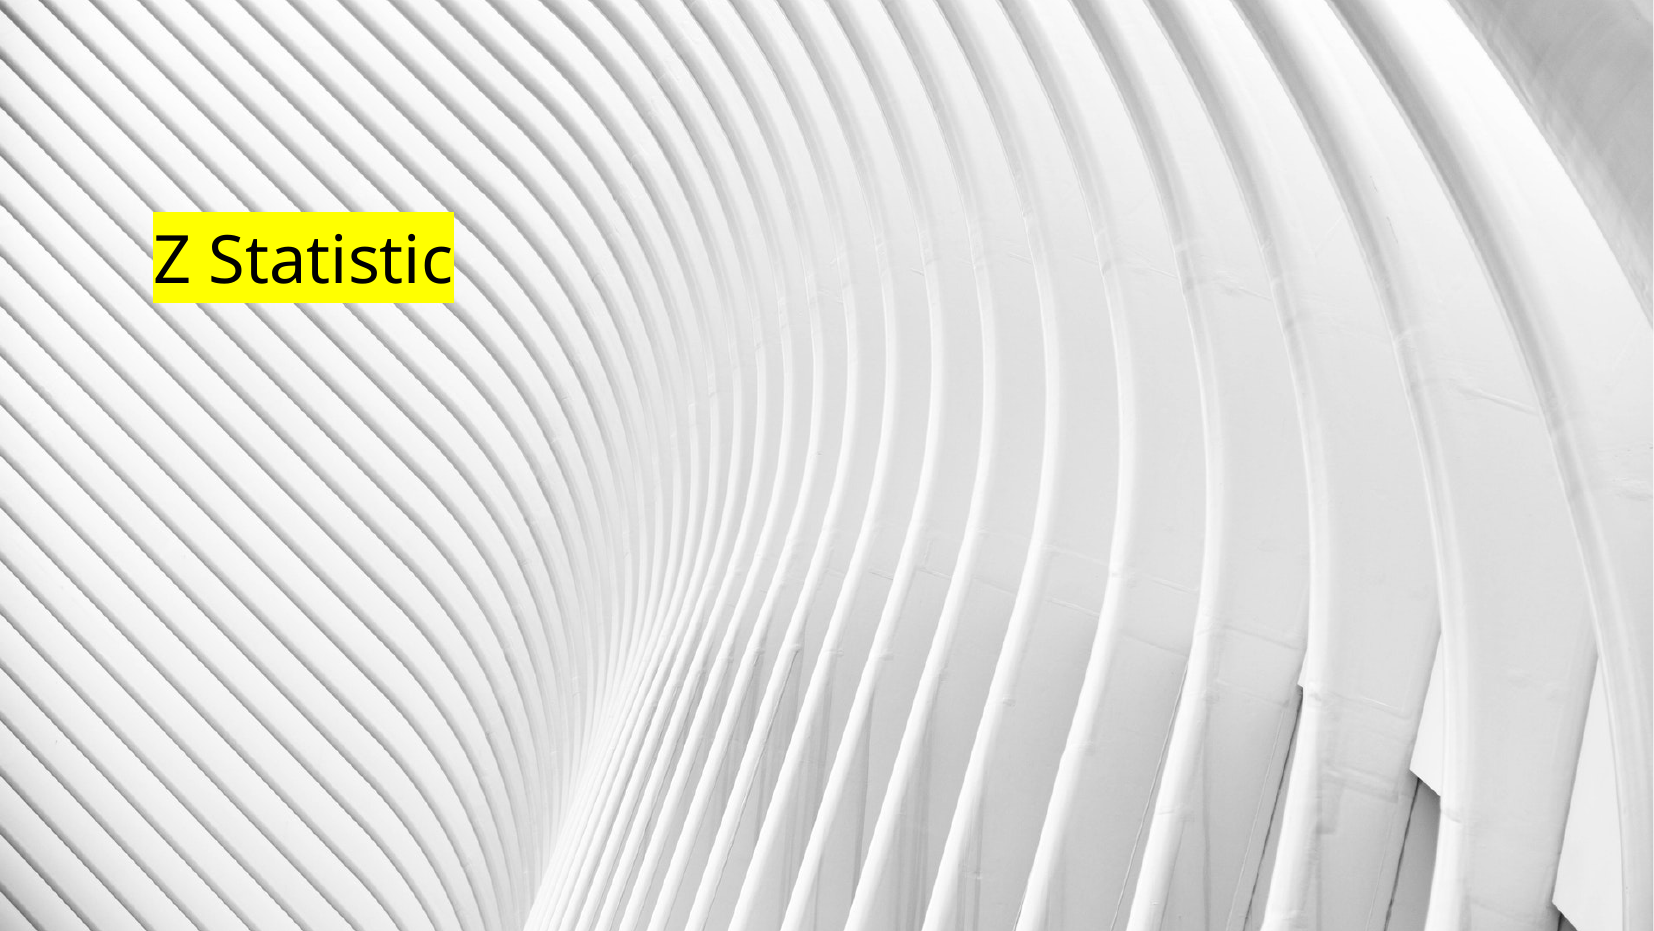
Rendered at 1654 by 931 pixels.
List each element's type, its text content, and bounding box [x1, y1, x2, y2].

list Z Statistic [82, 217, 1571, 839]
picture [0, 0, 1654, 931]
